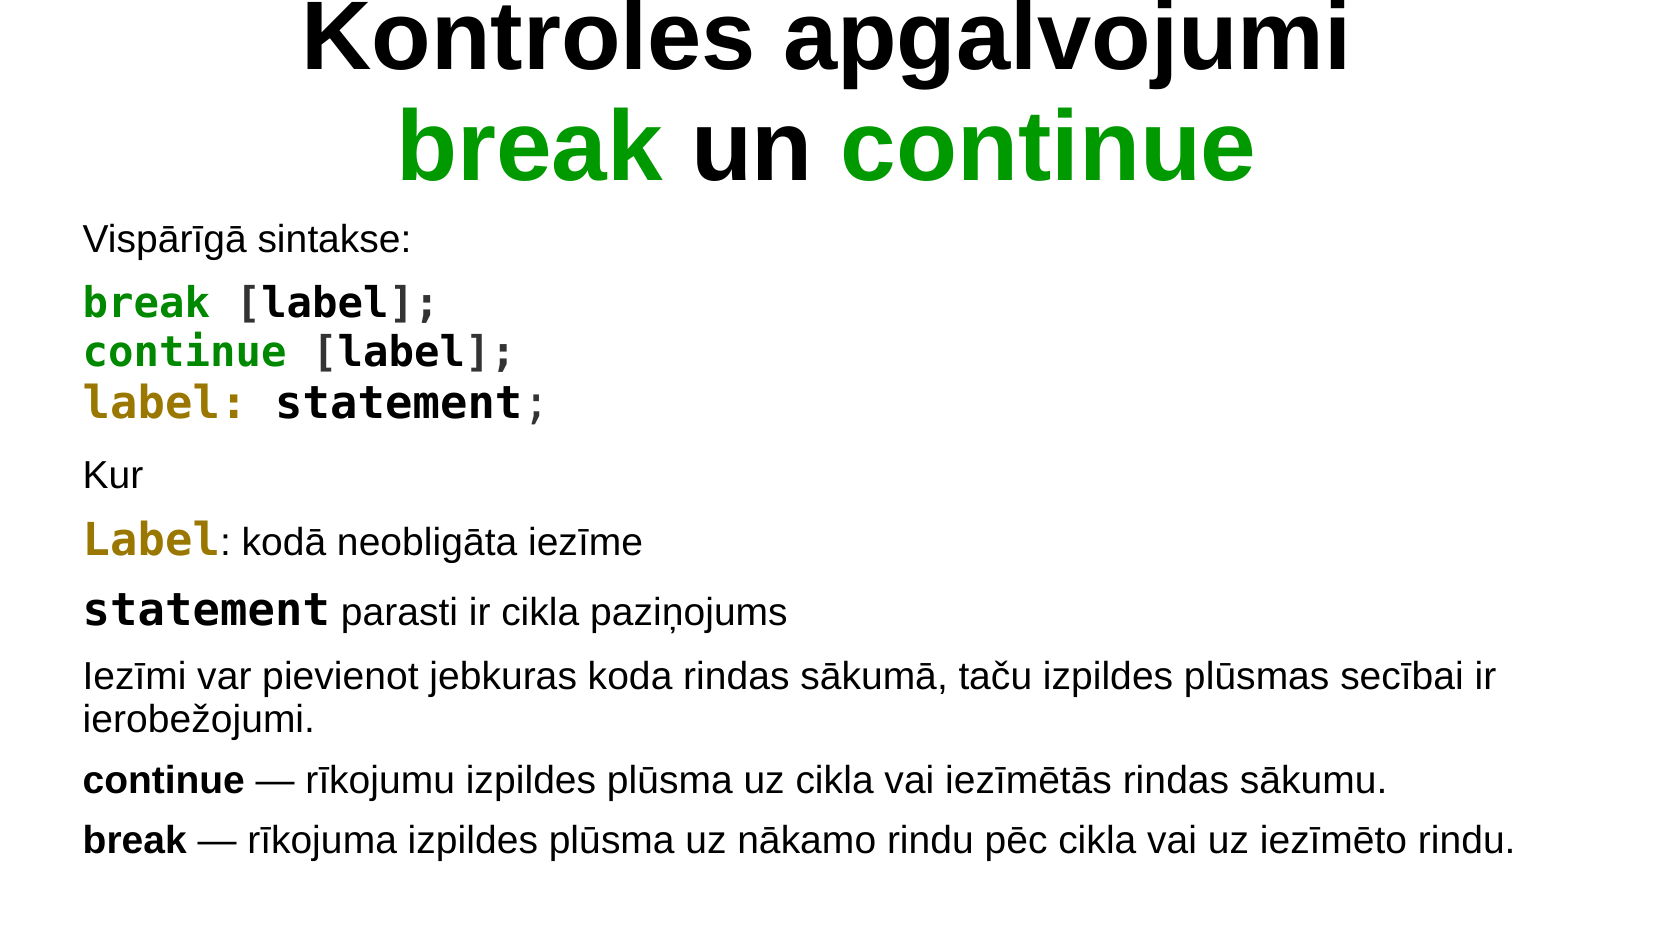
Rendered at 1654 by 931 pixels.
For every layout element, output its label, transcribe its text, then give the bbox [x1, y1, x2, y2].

list Vispārīgā sintakse: break [label]; continue [label]; label: statement; Kur Label: kodā neobligāta iezīme statement parasti ir cikla paziņojums Iezīmi var pievienot jebkuras koda rindas sākumā, taču izpildes plūsmas secībai ir ierobežojumi. continue — rīkojumu izpildes plūsma uz cikla vai iezīmētās rindas sākumu. break — rīkojuma izpildes plūsma uz nākamo rindu pēc cikla vai uz iezīmēto rindu. [82, 217, 1538, 869]
title Kontroles apgalvojumi break un continue [82, 0, 1571, 203]
